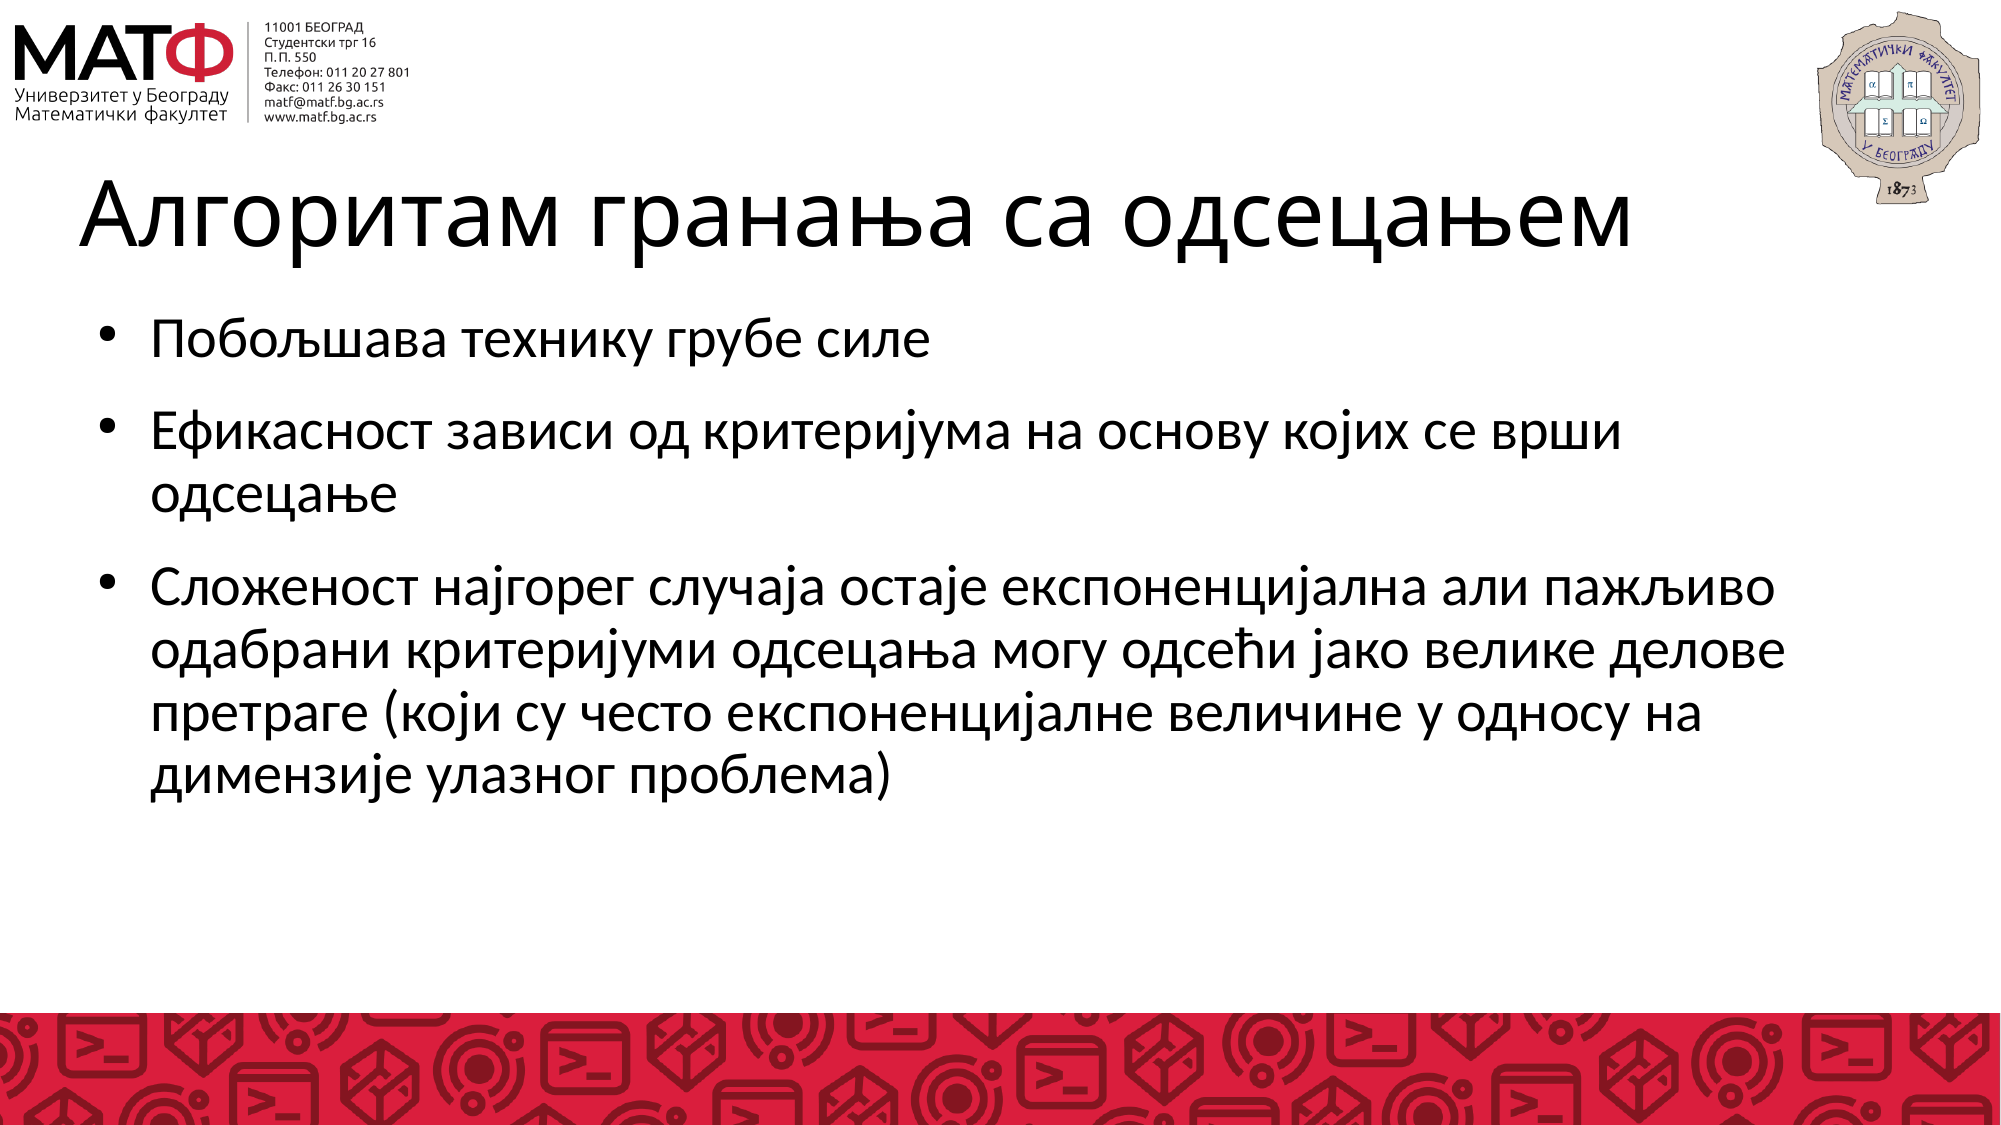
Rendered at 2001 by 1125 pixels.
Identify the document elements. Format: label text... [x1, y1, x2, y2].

title Алгоритам гранања са одсецањем [64, 155, 1863, 278]
picture [0, 0, 435, 147]
picture [1948, 0, 1995, 225]
picture [0, 1013, 2001, 1125]
list Побољшава технику грубе силе Ефикасност зависи од критеријума на основу којих се врши одсецање Сложеност најгорег случаја остаје експоненцијална али пажљиво одабрани критеријуми одсецања могу одсећи јако велике делове претраге (који су често експоненцијалне величине у односу на димензије улазног проблема) [64, 299, 1863, 646]
